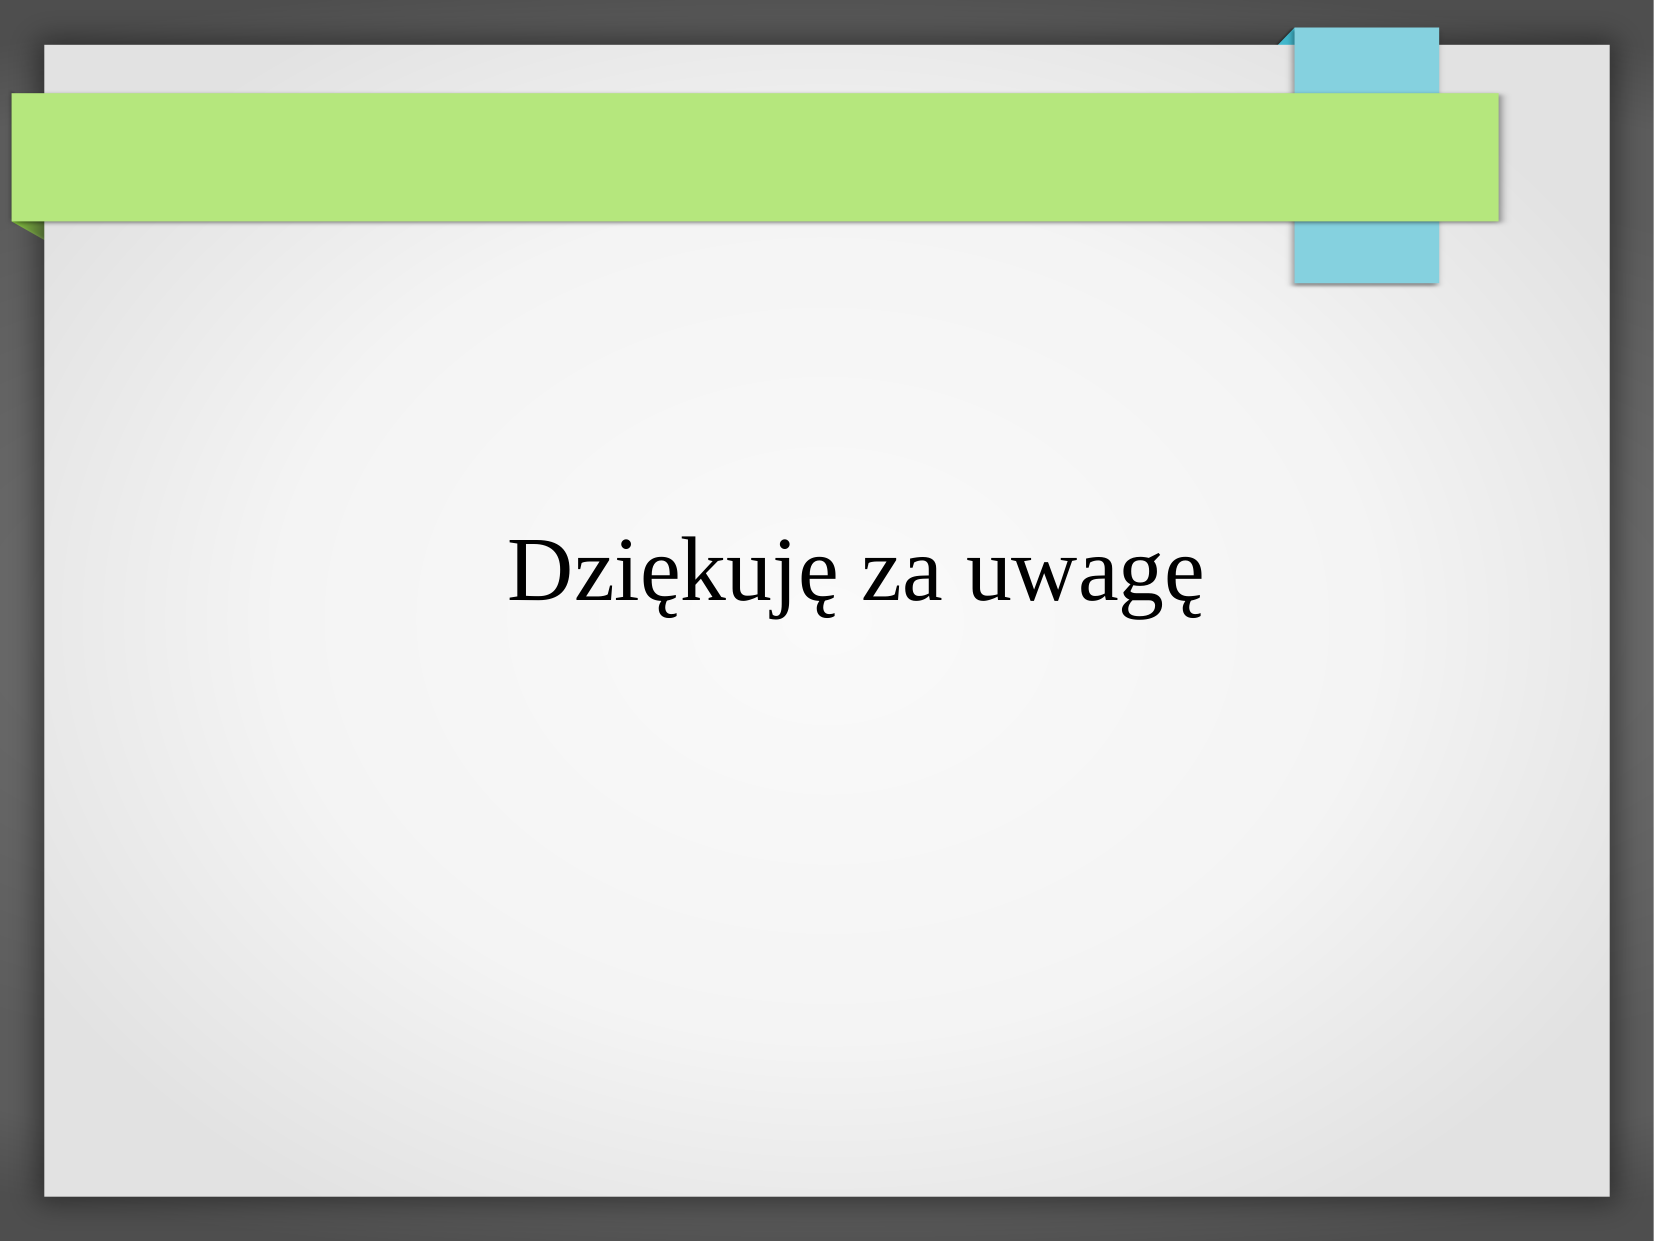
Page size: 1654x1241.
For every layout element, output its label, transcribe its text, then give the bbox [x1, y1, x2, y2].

picture [0, 0, 1654, 1241]
title Dziękuję za uwagę [70, 466, 1560, 674]
